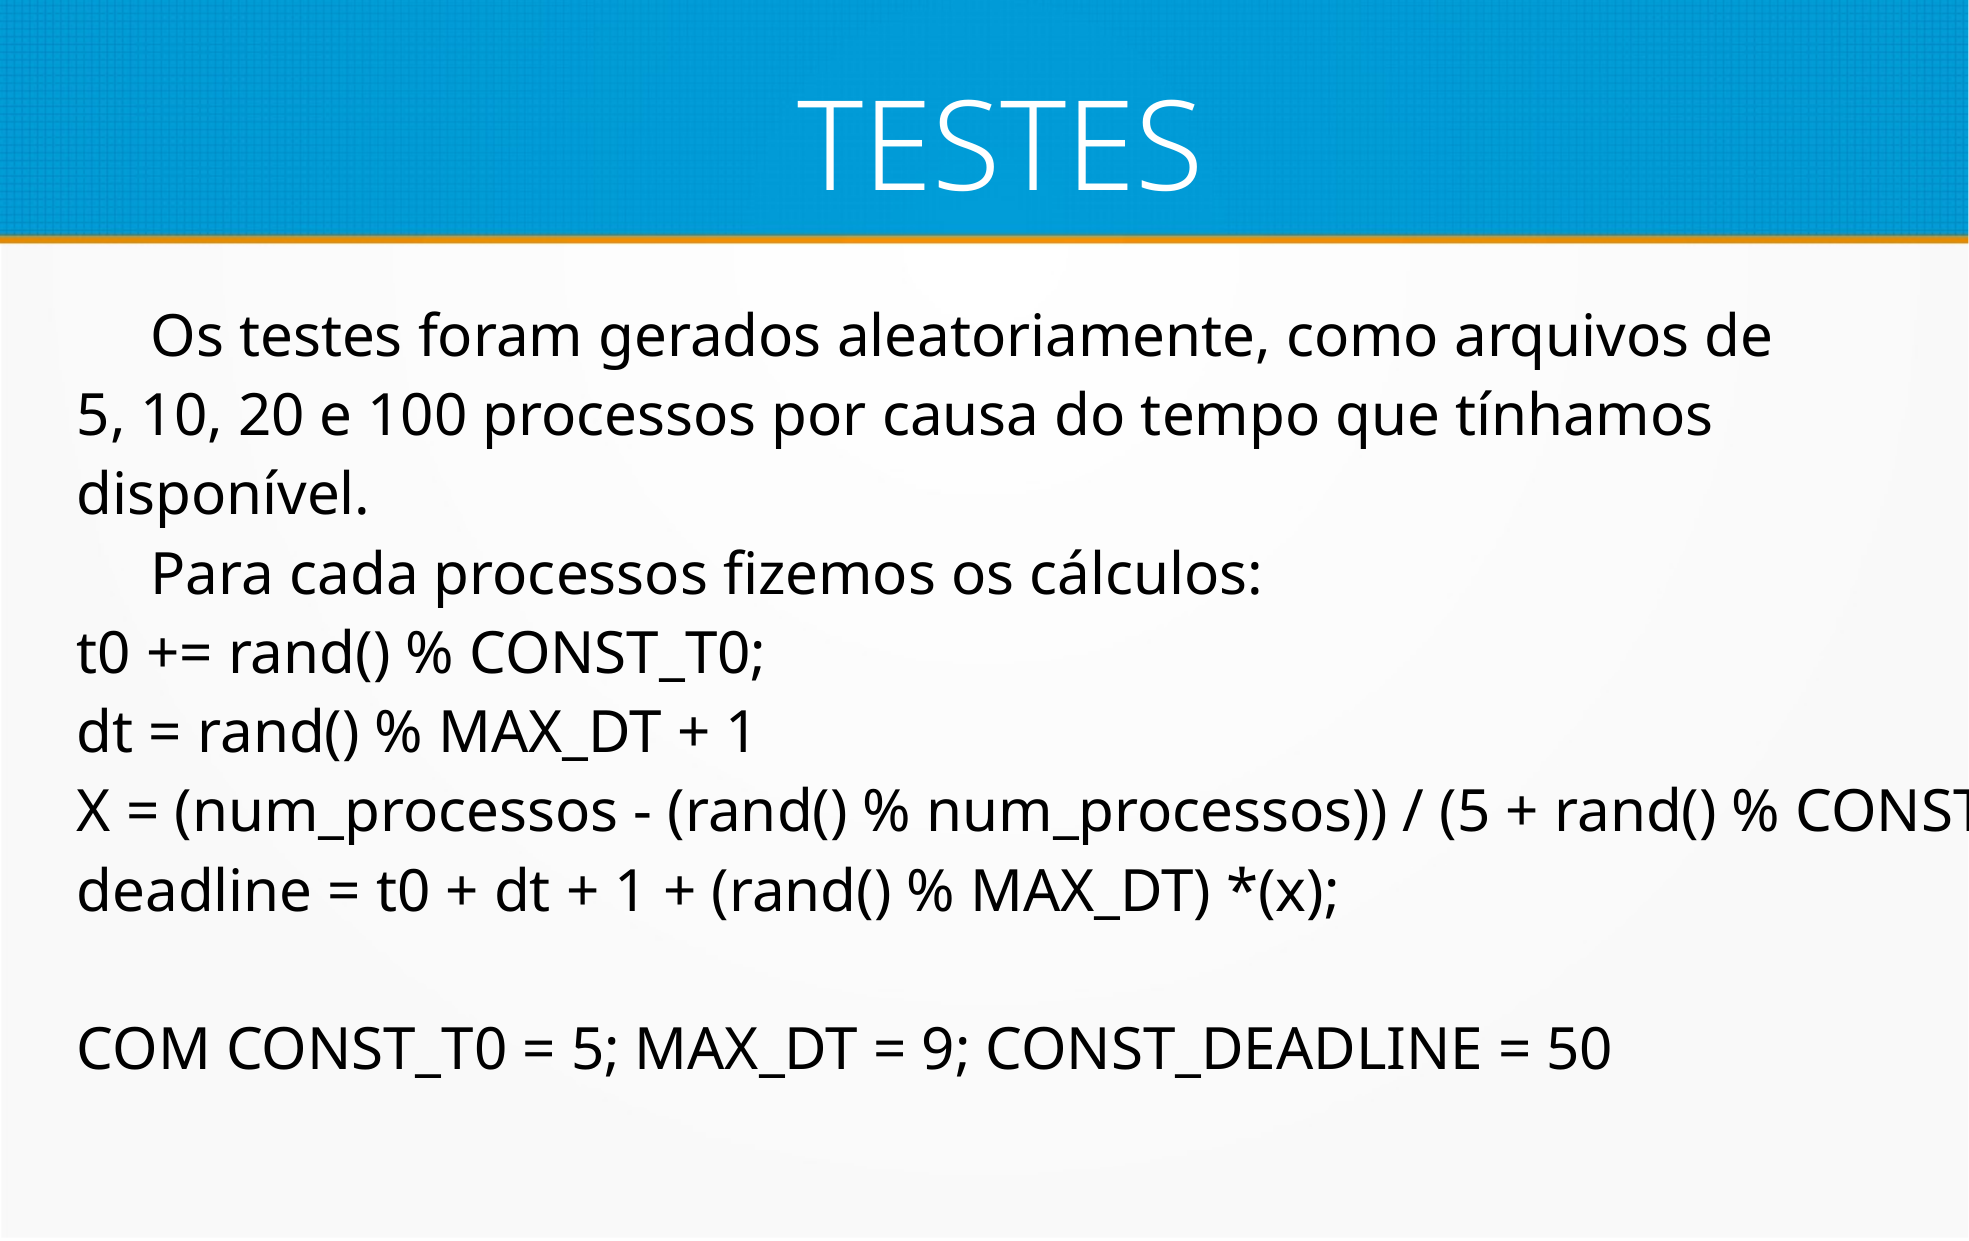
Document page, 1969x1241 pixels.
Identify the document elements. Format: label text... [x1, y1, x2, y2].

title TESTES [98, 19, 1870, 227]
text_box Os testes foram gerados aleatoriamente, como arquivos de 5, 10, 20 e 100 processos por causa do tempo que tínhamos disponível. Para cada processos fizemos os cálculos: t0 += rand() % CONST_T0; dt = rand() % MAX_DT + 1 X = (num_processos - (rand() % num_processos)) / (5 + rand() % CONST_DEADLINE); deadline = t0 + dt + 1 + (rand() % MAX_DT) *(x); COM CONST_T0 = 5; MAX_DT = 9; CONST_DEADLINE = 50 [70, 311, 1914, 1069]
picture [0, 233, 1969, 1241]
